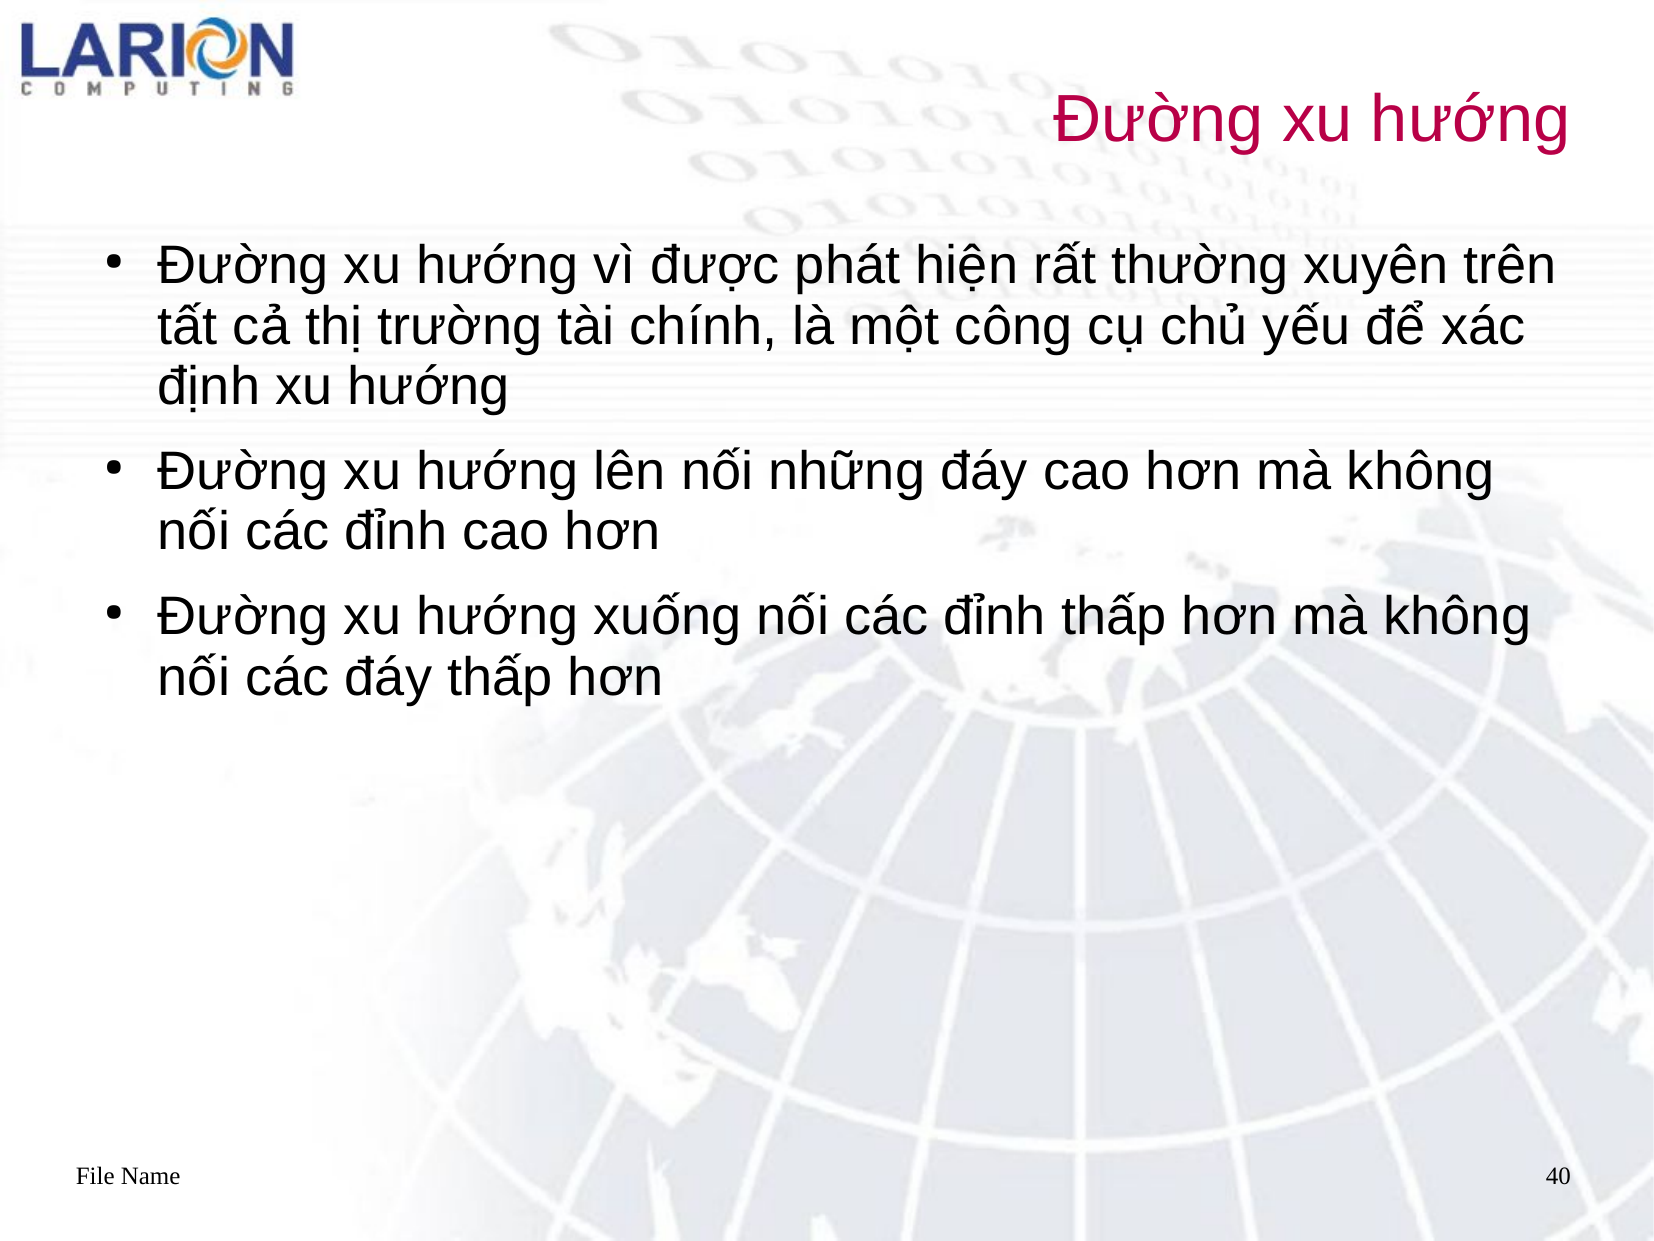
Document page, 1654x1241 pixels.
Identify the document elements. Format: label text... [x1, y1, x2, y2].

picture [80, 1169, 86, 1176]
list Đường xu hướng vì được phát hiện rất thường xuyên trên tất cả thị trường tài chính, là một công cụ chủ yếu để xác định xu hướng Đường xu hướng lên nối những đáy cao hơn mà không nối các đỉnh cao hơn Đường xu hướng xuống nối các đỉnh thấp hơn mà không nối các đáy thấp hơn [86, 234, 1576, 1241]
picture [0, 0, 1654, 1241]
title Đường xu hướng [300, 49, 1571, 188]
